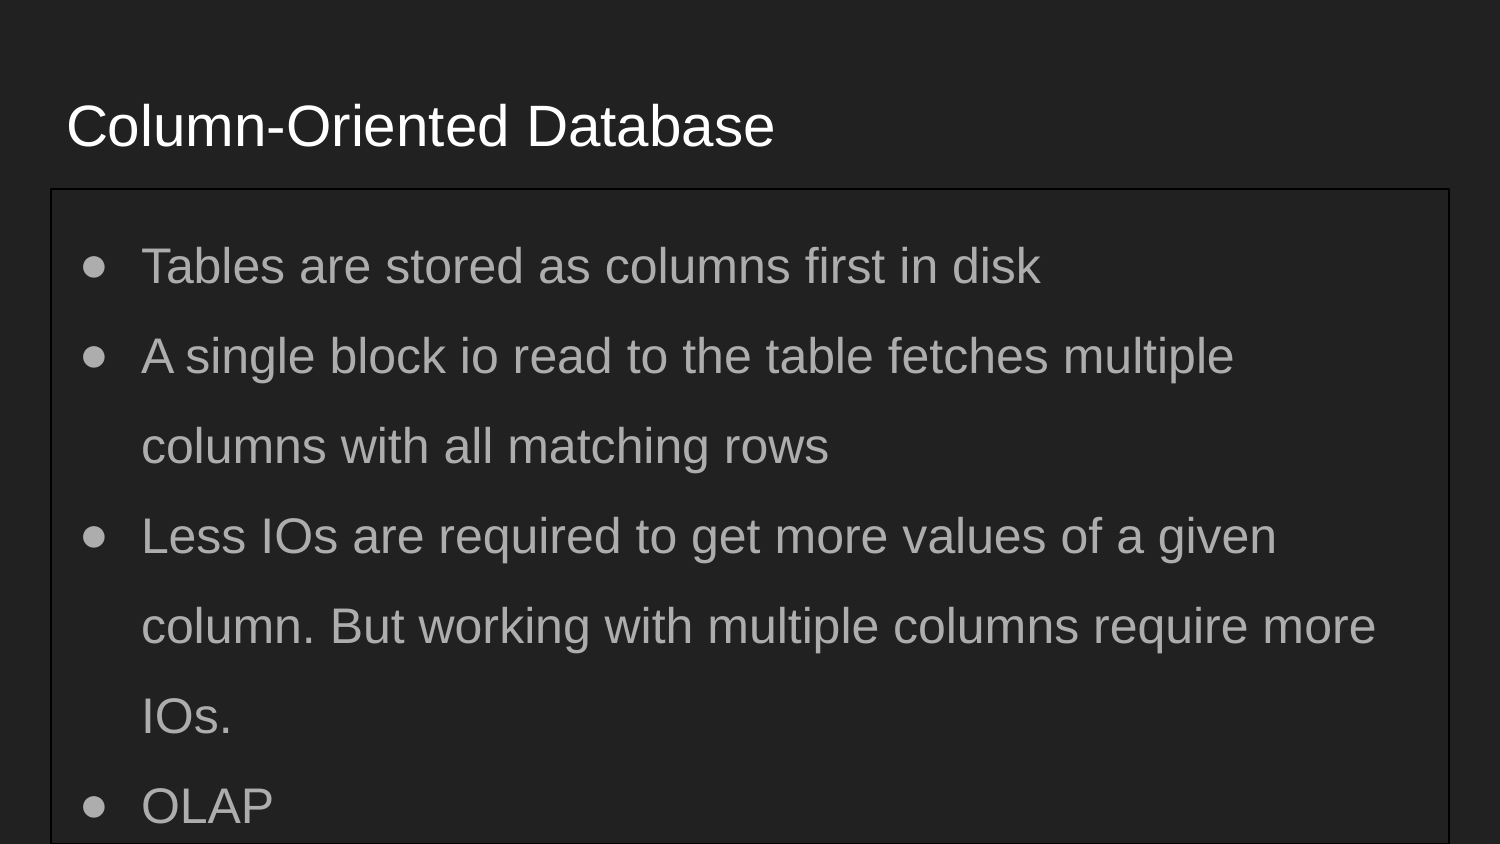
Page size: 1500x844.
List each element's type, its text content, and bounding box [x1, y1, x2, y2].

list Tables are stored as columns first in disk A single block io read to the table fetches multiple columns with all matching rows Less IOs are required to get more values of a given column. But working with multiple columns require more IOs. OLAP [51, 189, 1449, 844]
title Column-Oriented Database [51, 72, 1449, 167]
